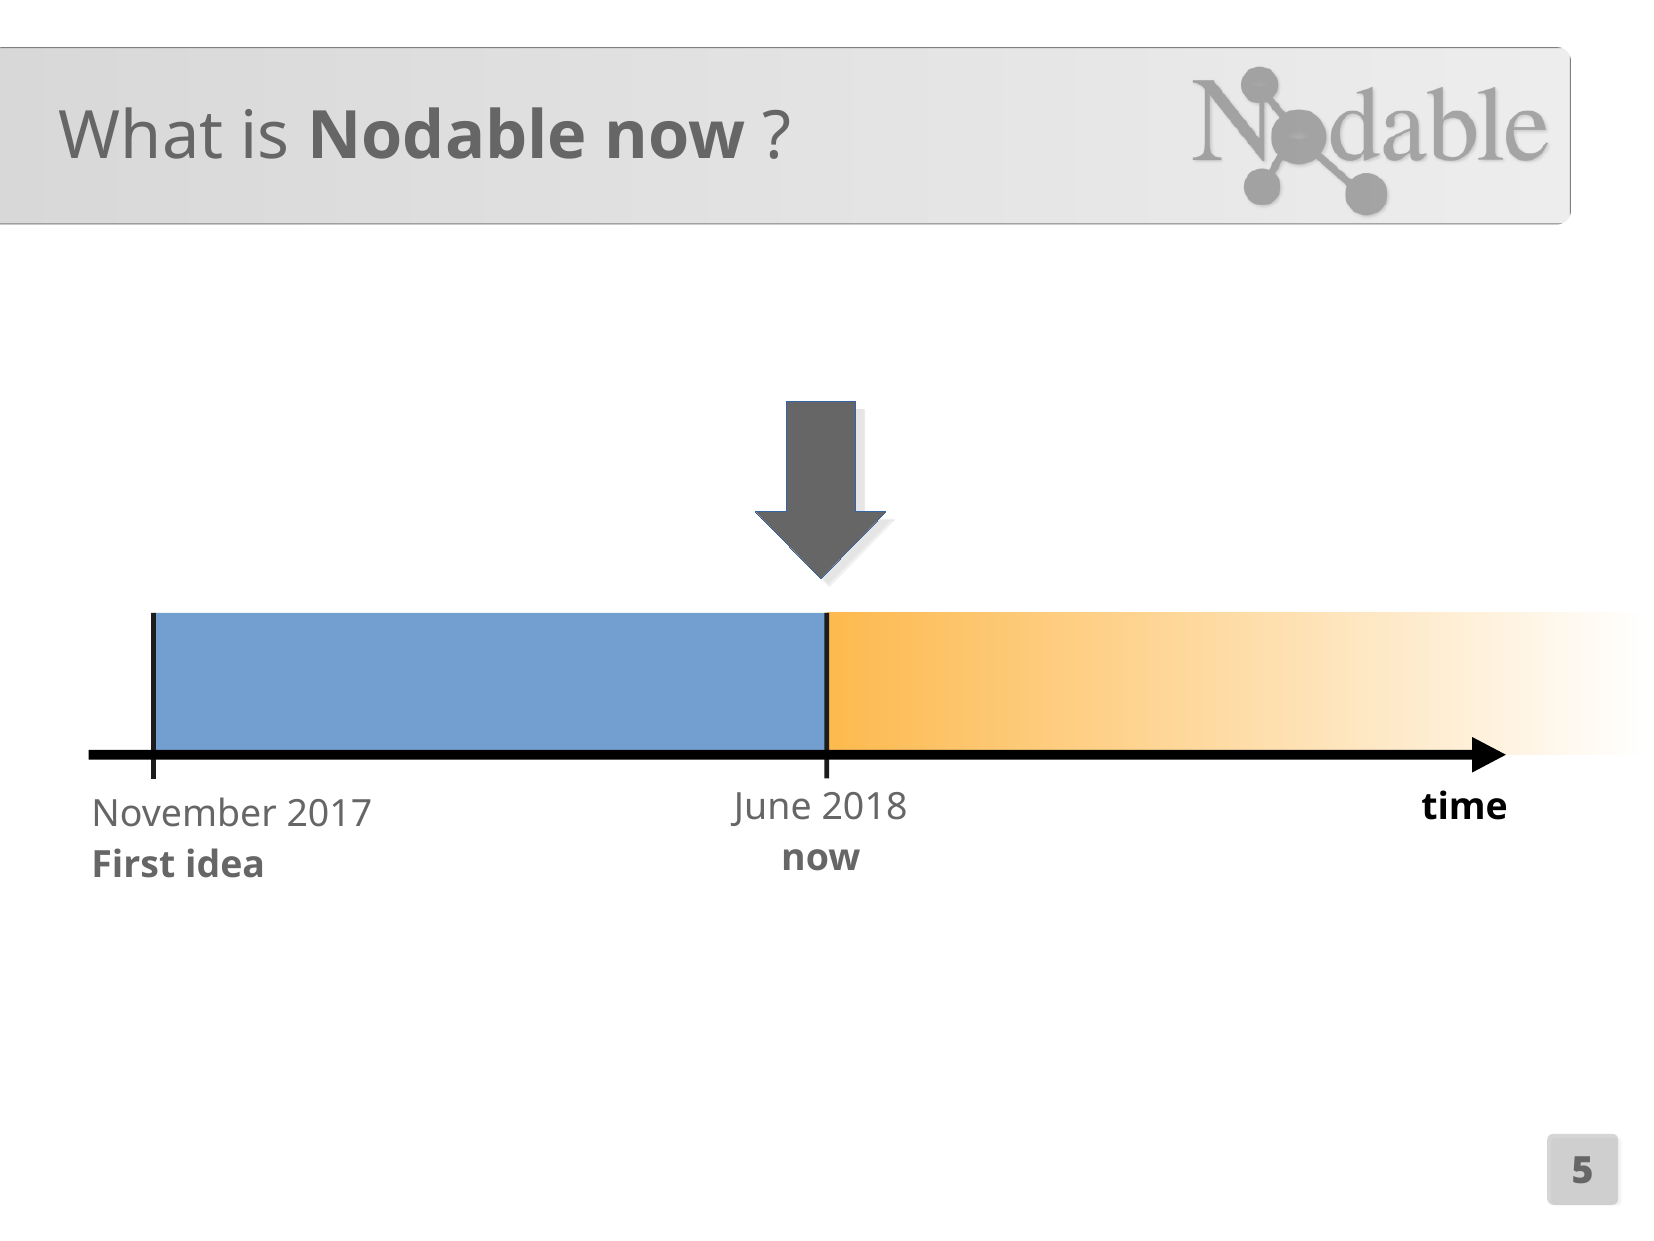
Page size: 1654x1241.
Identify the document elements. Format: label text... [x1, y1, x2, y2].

text_box time [1381, 772, 1548, 851]
text_box [88, 612, 1642, 772]
text_box [755, 401, 886, 579]
title What is Nodable now ? [59, 59, 1075, 207]
text_box June 2018 now [685, 772, 957, 918]
text_box November 2017 First idea [76, 779, 461, 925]
